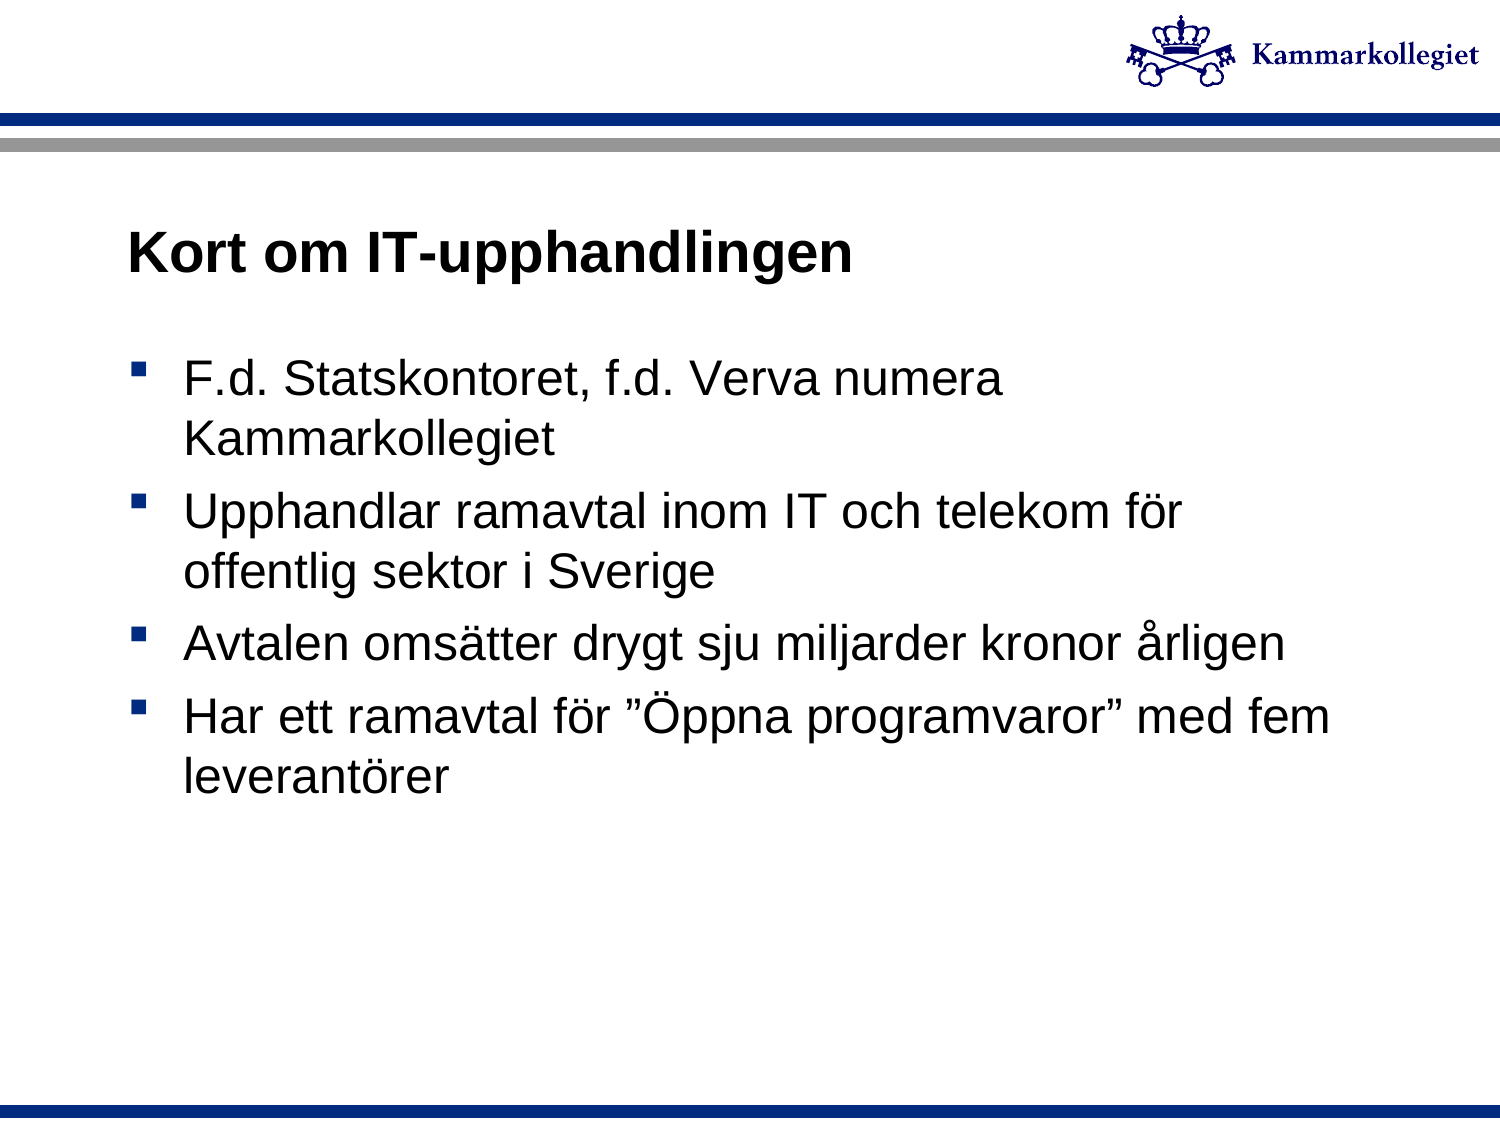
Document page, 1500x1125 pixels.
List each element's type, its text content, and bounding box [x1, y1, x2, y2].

title Kort om IT-upphandlingen [112, 172, 1388, 327]
list F.d. Statskontoret, f.d. Verva numera Kammarkollegiet Upphandlar ramavtal inom IT och telekom för offentlig sektor i Sverige Avtalen omsätter drygt sju miljarder kronor årligen Har ett ramavtal för ”Öppna programvaror” med fem leverantörer [112, 337, 1388, 1026]
